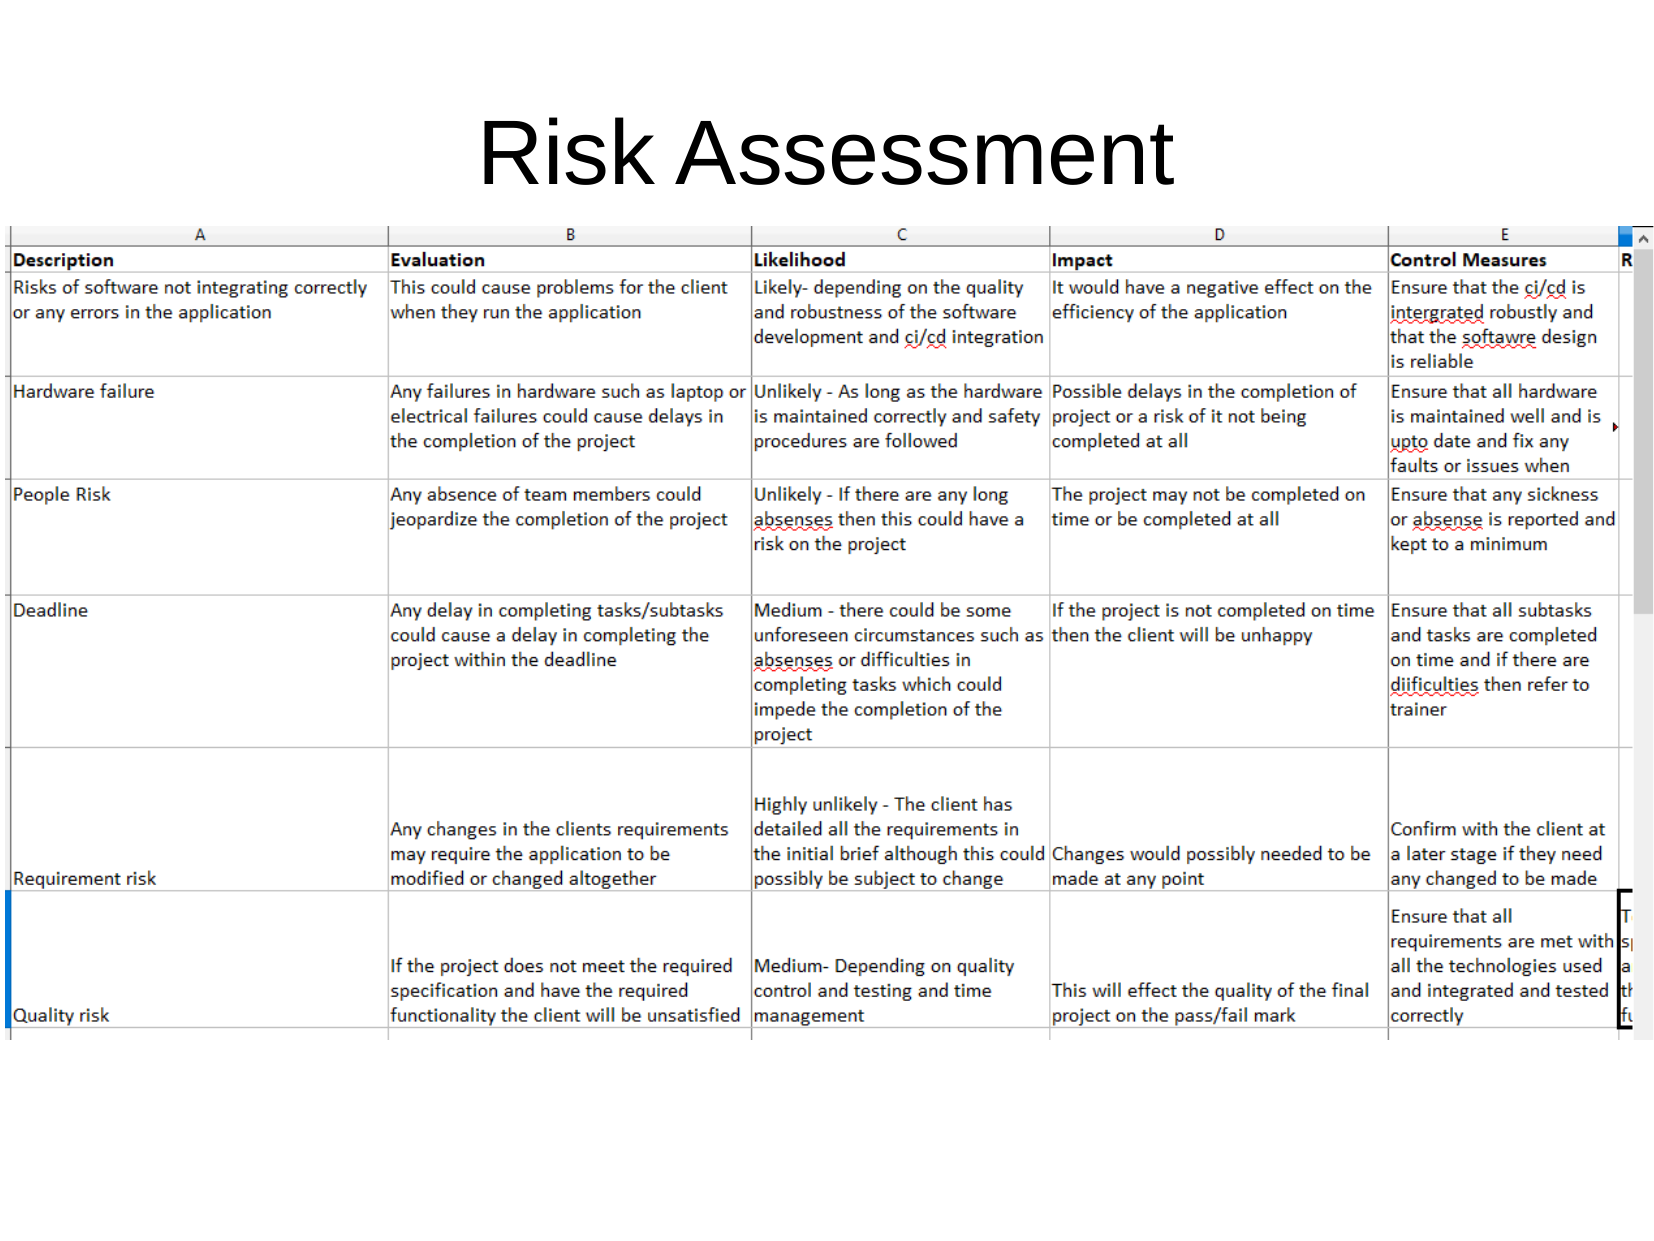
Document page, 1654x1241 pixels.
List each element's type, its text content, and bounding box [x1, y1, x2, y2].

picture [5, 226, 1654, 1040]
title Risk Assessment [82, 49, 1571, 226]
